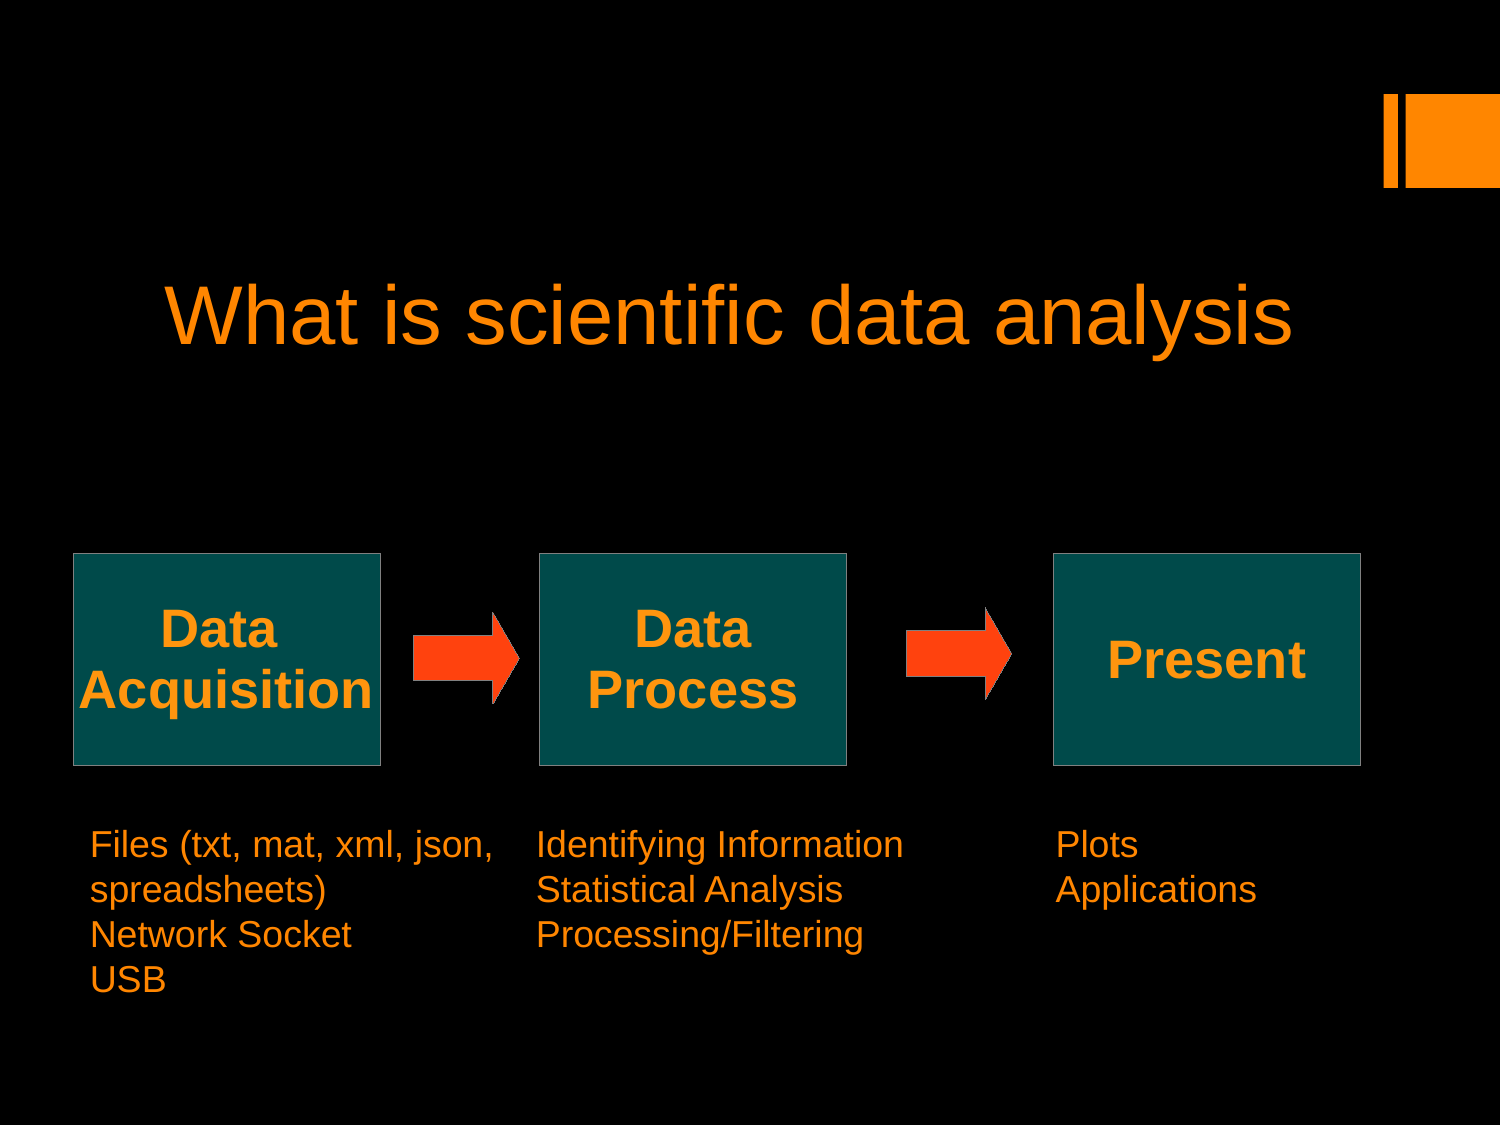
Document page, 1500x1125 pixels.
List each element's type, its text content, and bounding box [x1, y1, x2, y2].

text_box Present [1053, 553, 1361, 766]
text_box Identifying Information Statistical Analysis Processing/Filtering [521, 812, 1034, 1008]
title What is scientific data analysis [150, 253, 1350, 443]
text_box [906, 607, 1012, 700]
text_box Data Process [539, 553, 847, 766]
text_box Plots Applications [1040, 812, 1500, 963]
text_box [413, 612, 520, 704]
text_box Files (txt, mat, xml, json, spreadsheets) Network Socket USB [74, 812, 588, 1098]
text_box Data Acquisition [73, 553, 381, 766]
